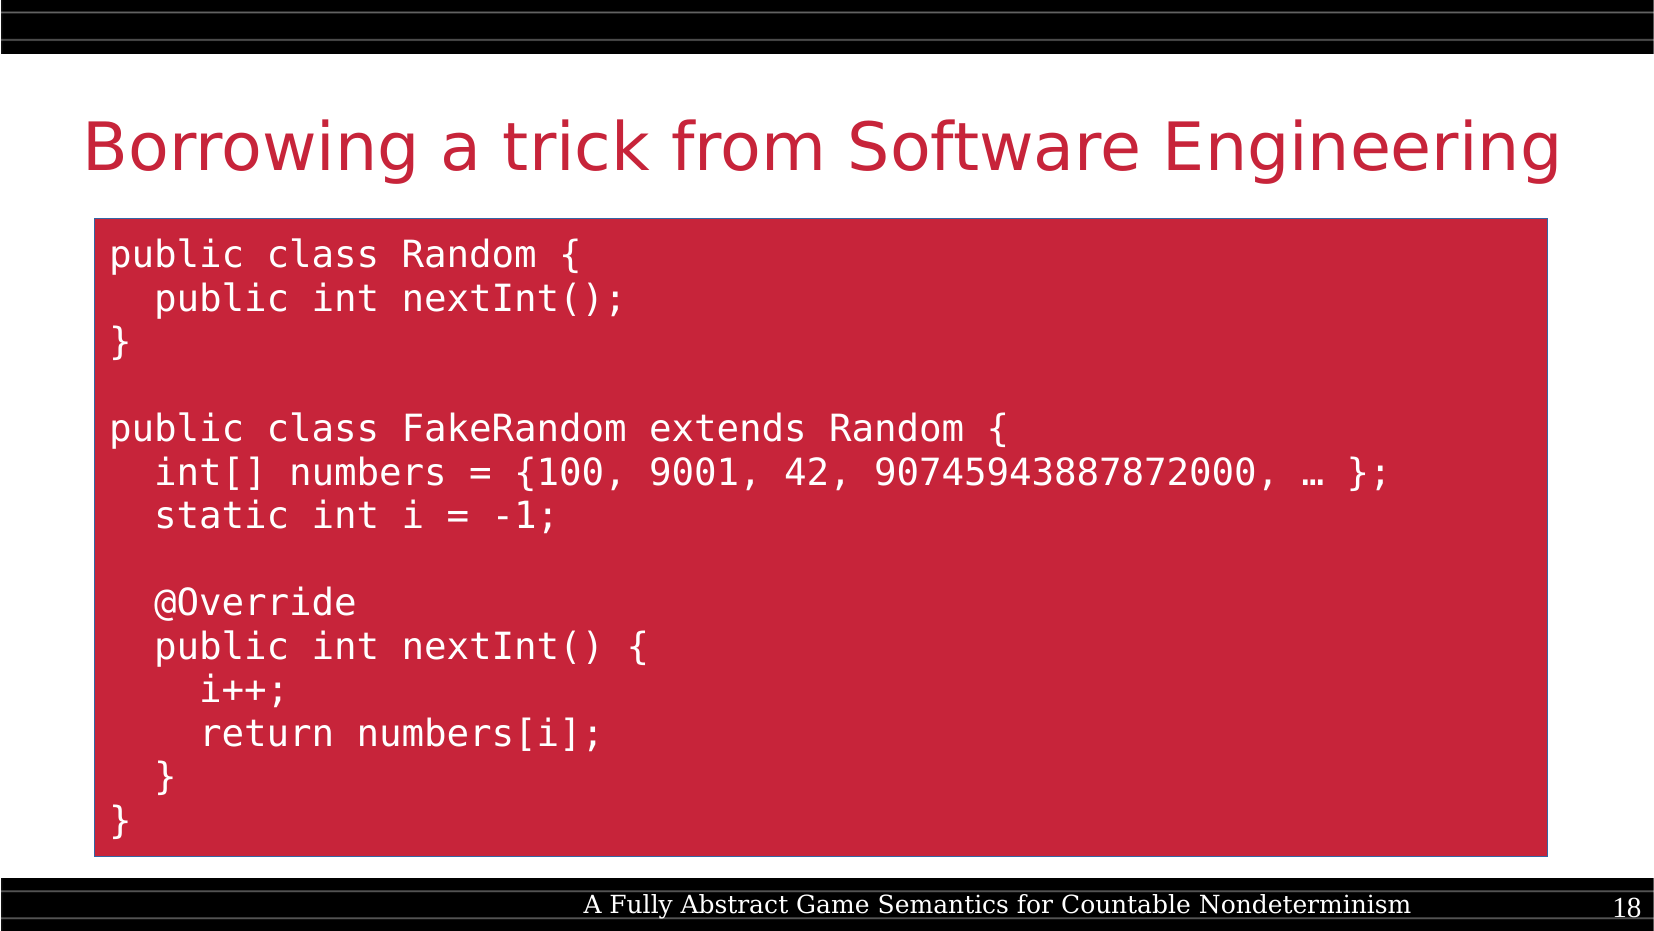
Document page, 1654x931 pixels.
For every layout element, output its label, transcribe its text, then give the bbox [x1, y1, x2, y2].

picture [1, 878, 1654, 931]
title Borrowing a trick from Software Engineering [82, 69, 1571, 225]
text_box public class Random { public int nextInt(); } public class FakeRandom extends Random { int[] numbers = {100, 9001, 42, 90745943887872000, … }; static int i = -1; @Override public int nextInt() { i++; return numbers[i]; } } [94, 218, 1548, 857]
picture [1, 0, 1654, 54]
